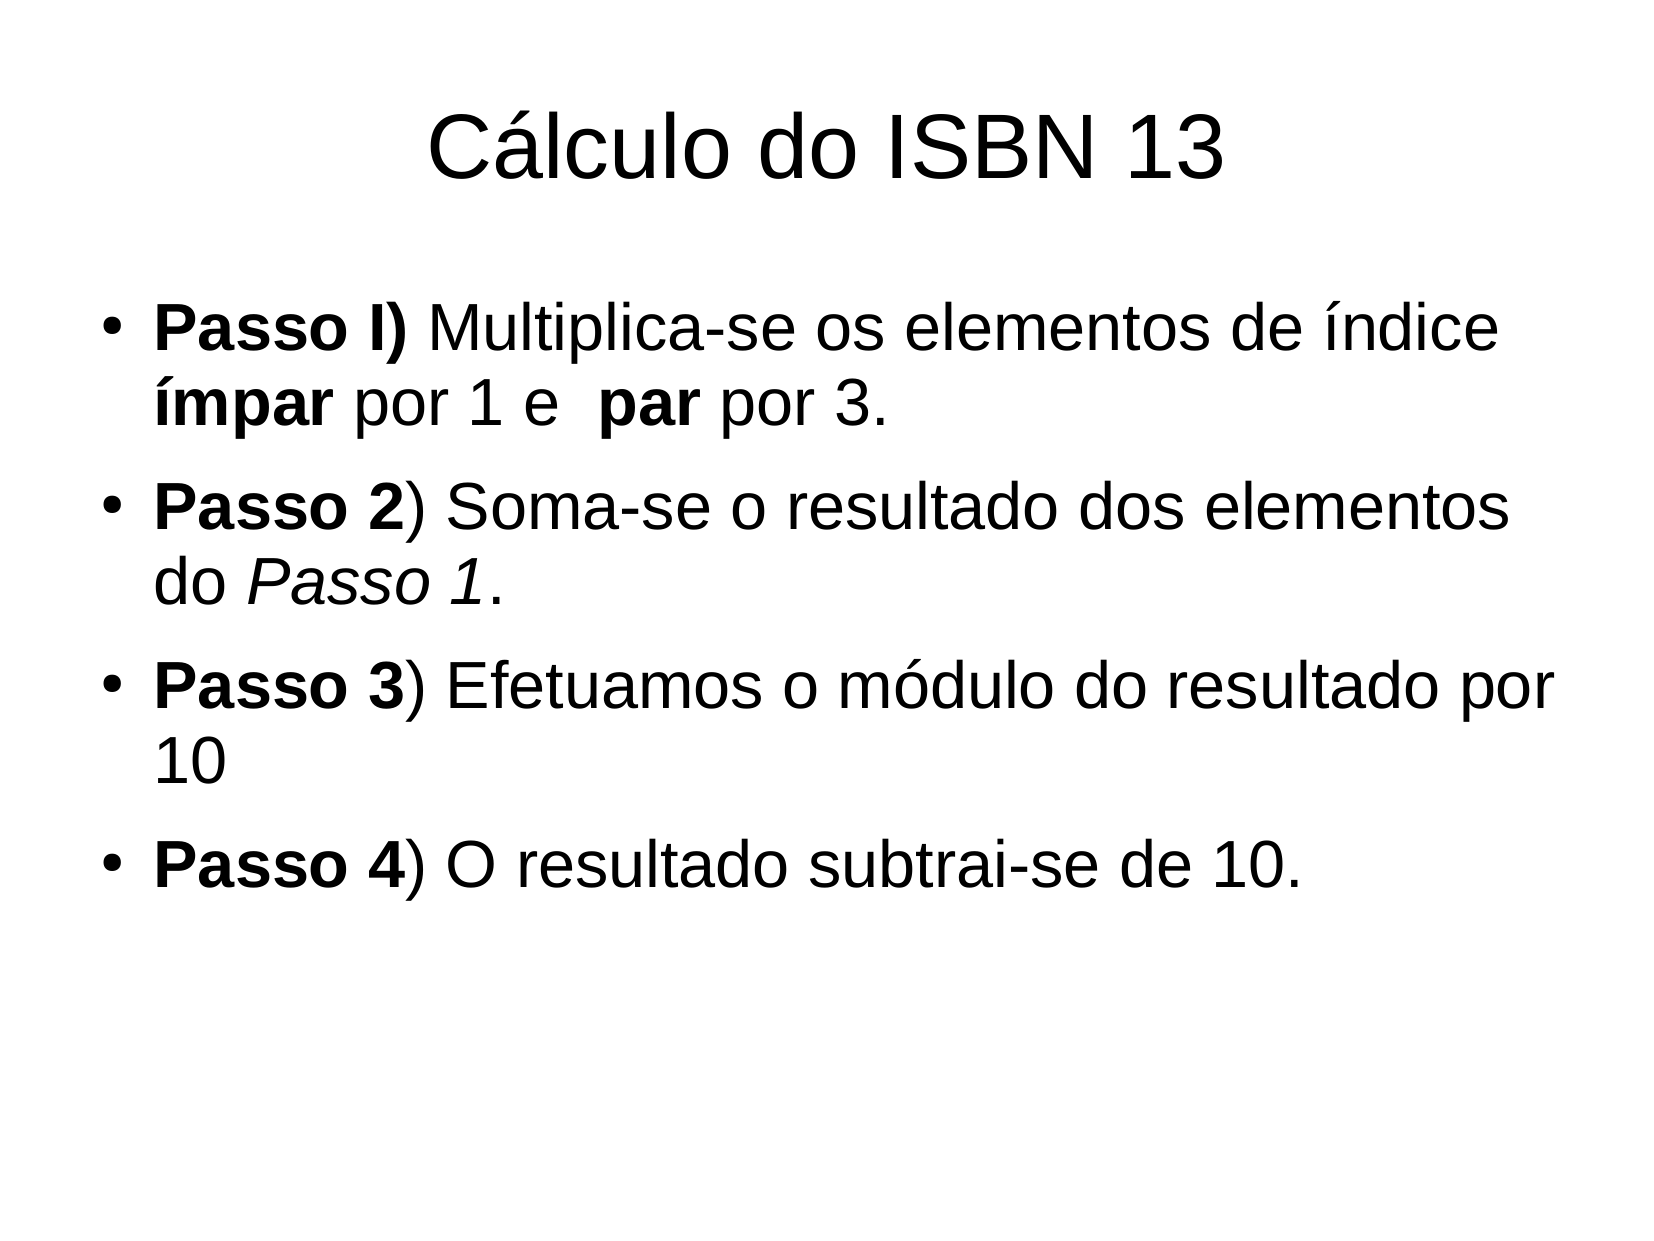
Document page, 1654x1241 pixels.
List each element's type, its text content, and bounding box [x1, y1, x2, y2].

title Cálculo do ISBN 13 [82, 43, 1571, 251]
list Passo I) Multiplica-se os elementos de índice ímpar por 1 e par por 3. Passo 2) Soma-se o resultado dos elementos do Passo 1. Passo 3) Efetuamos o módulo do resultado por 10 Passo 4) O resultado subtrai-se de 10. [82, 290, 1571, 1010]
